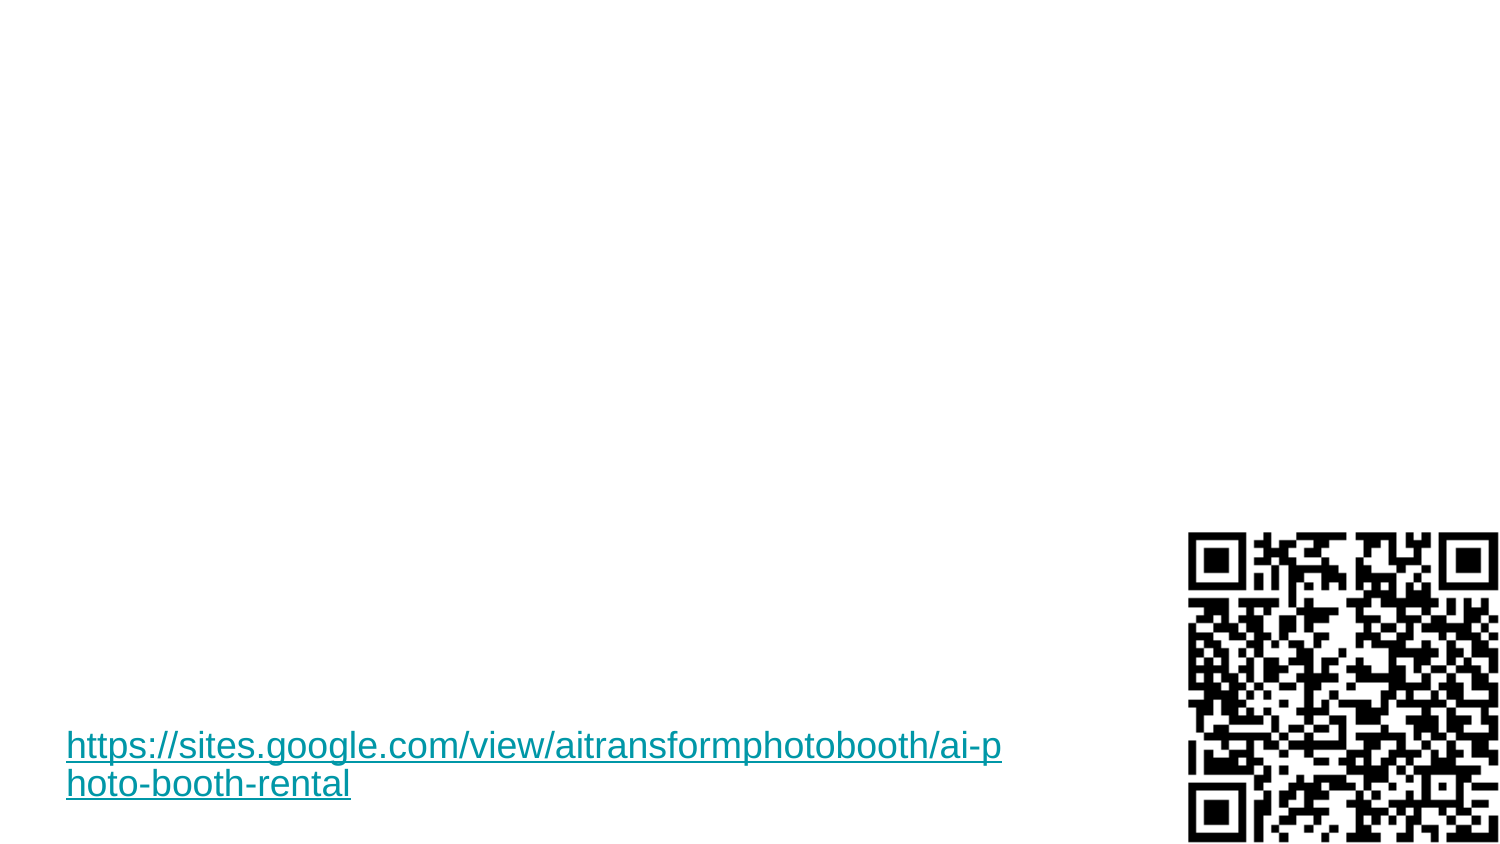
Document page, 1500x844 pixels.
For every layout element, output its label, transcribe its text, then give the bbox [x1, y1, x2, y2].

list https://sites.google.com/view/aitransformphotobooth/ai-photo-booth-rental [51, 694, 1036, 794]
picture [1187, 531, 1500, 844]
